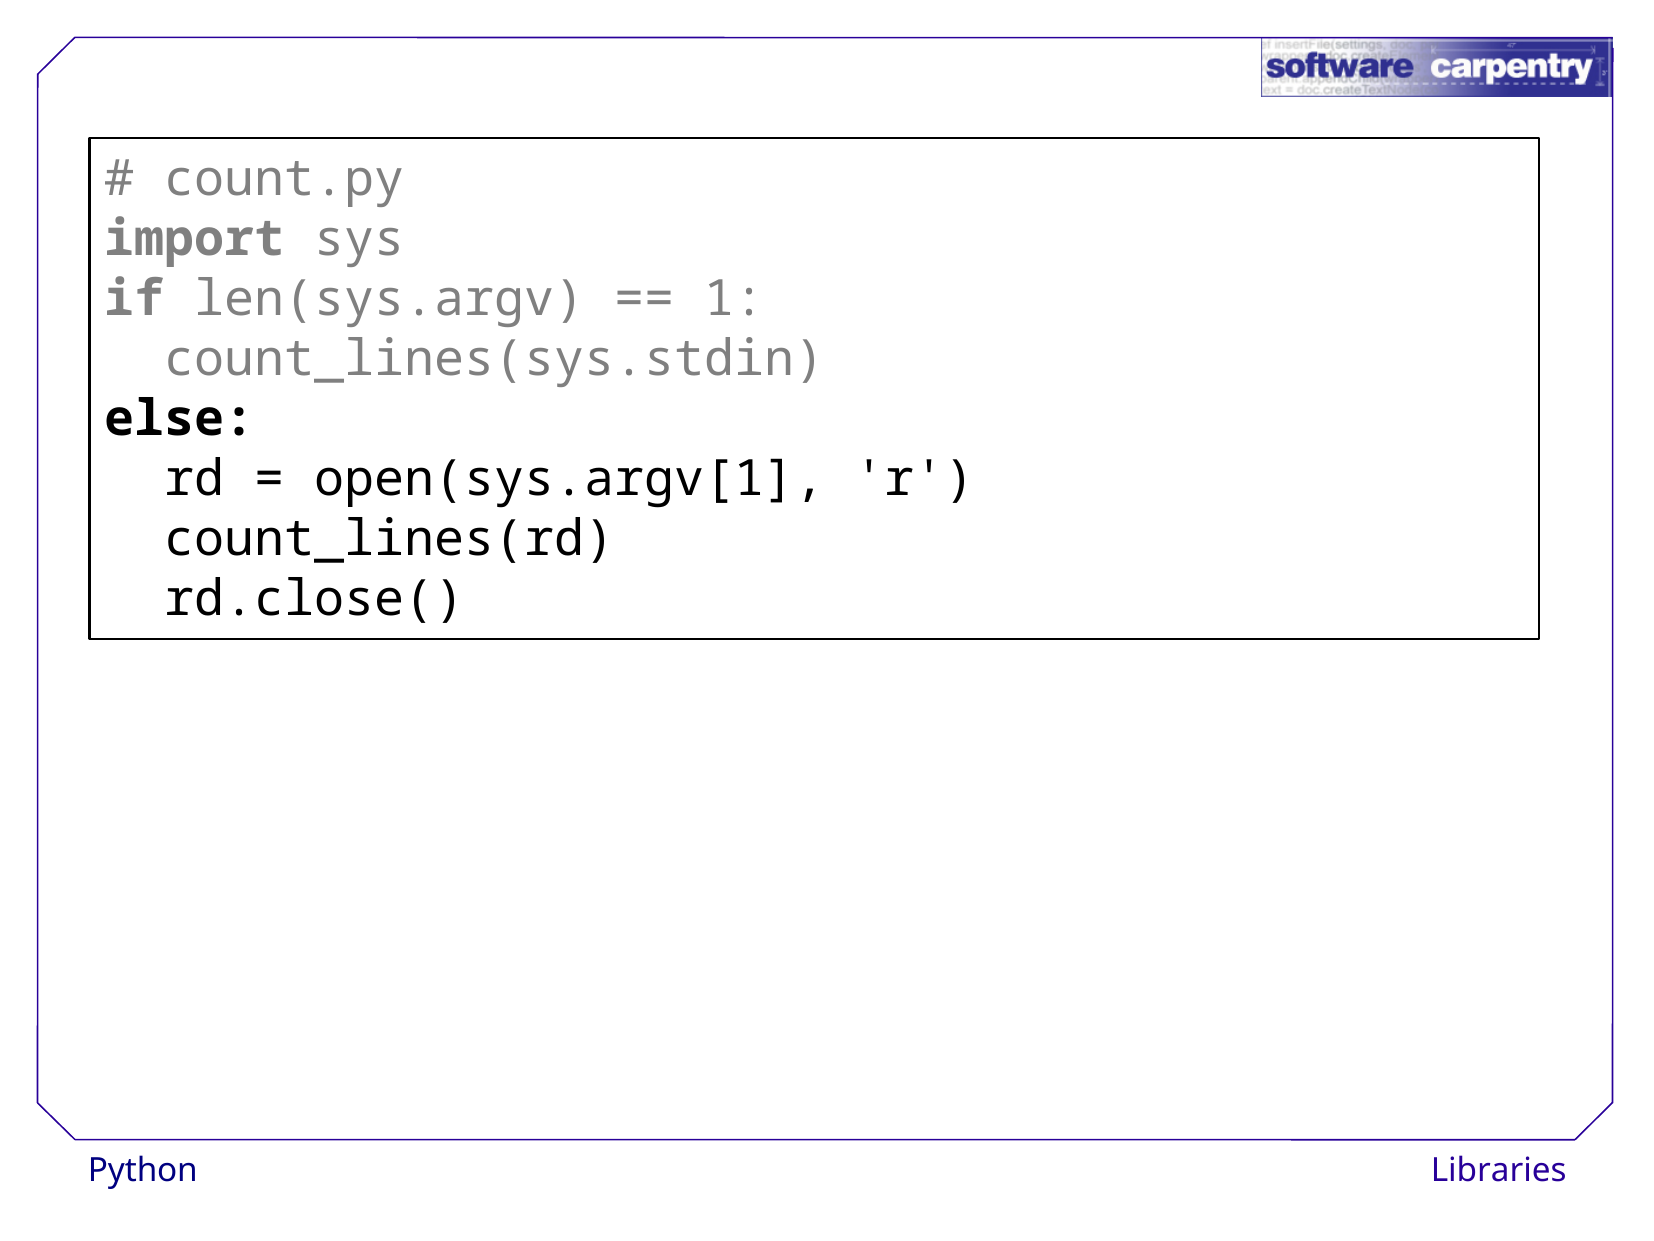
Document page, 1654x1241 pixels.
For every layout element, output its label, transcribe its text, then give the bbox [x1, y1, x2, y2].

text_box # count.py import sys if len(sys.argv) == 1: count_lines(sys.stdin) else: rd = open(sys.argv[1], 'r') count_lines(rd) rd.close() [89, 138, 1540, 639]
picture [1261, 39, 1613, 97]
